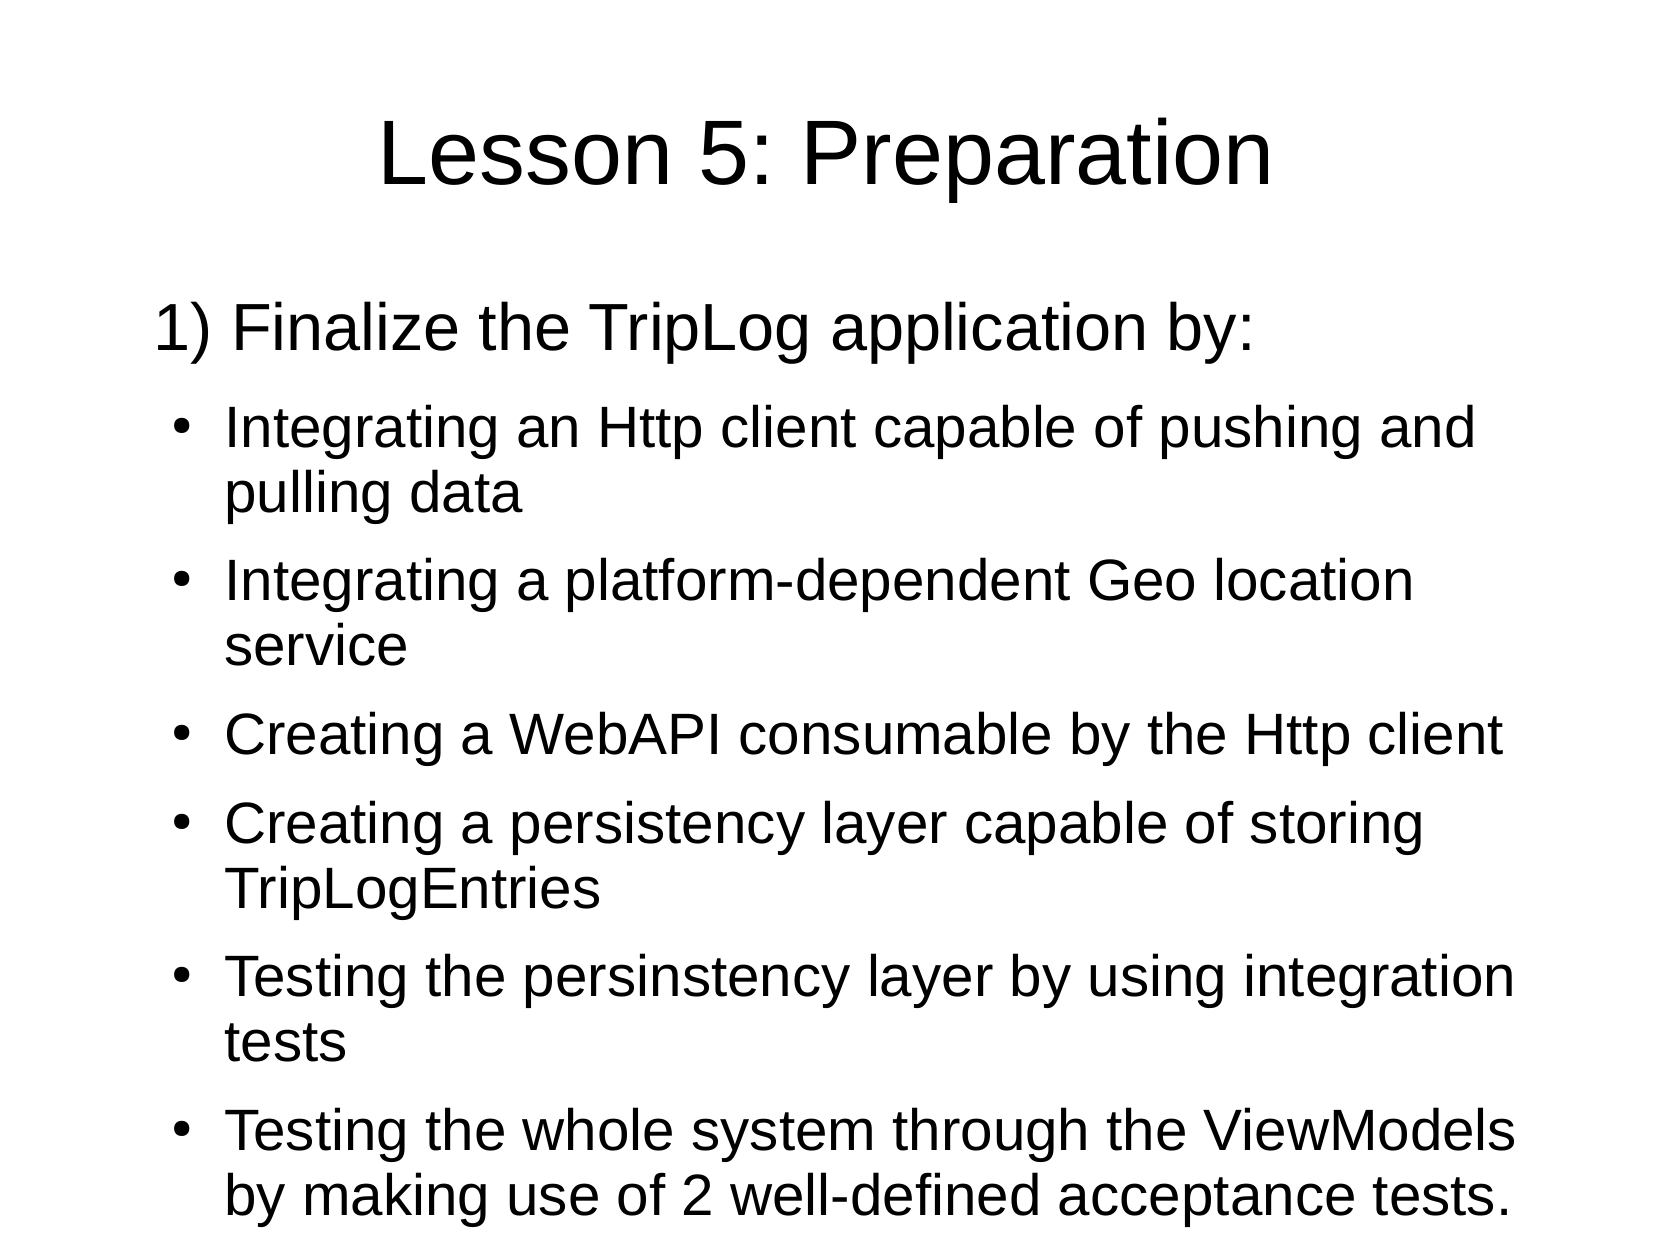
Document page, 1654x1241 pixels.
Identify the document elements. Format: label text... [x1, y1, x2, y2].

list 1) Finalize the TripLog application by: Integrating an Http client capable of pushing and pulling data Integrating a platform-dependent Geo location service Creating a WebAPI consumable by the Http client Creating a persistency layer capable of storing TripLogEntries Testing the persinstency layer by using integration tests Testing the whole system through the ViewModels by making use of 2 well-defined acceptance tests. [82, 290, 1571, 1241]
title Lesson 5: Preparation [82, 49, 1571, 257]
